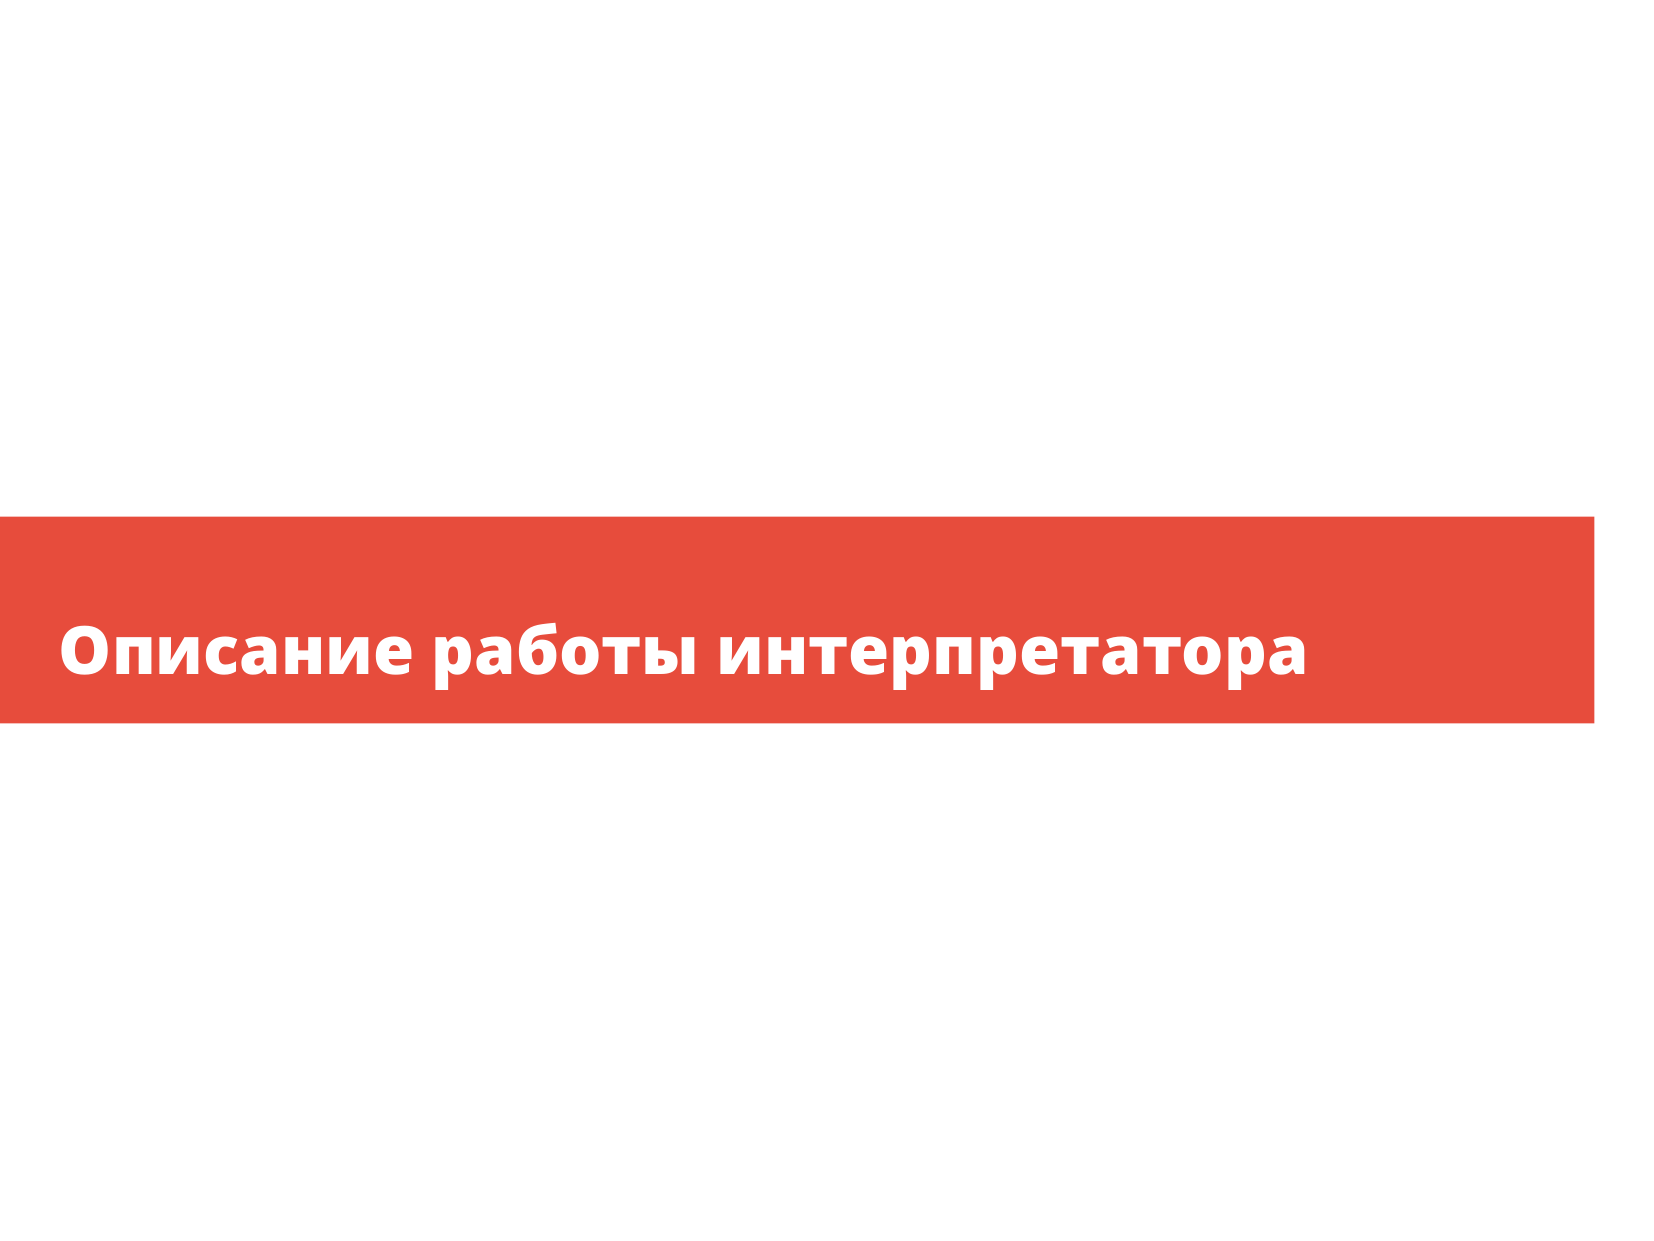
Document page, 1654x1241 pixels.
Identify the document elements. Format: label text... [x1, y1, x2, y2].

title Описание работы интерпретатора [59, 546, 1595, 694]
